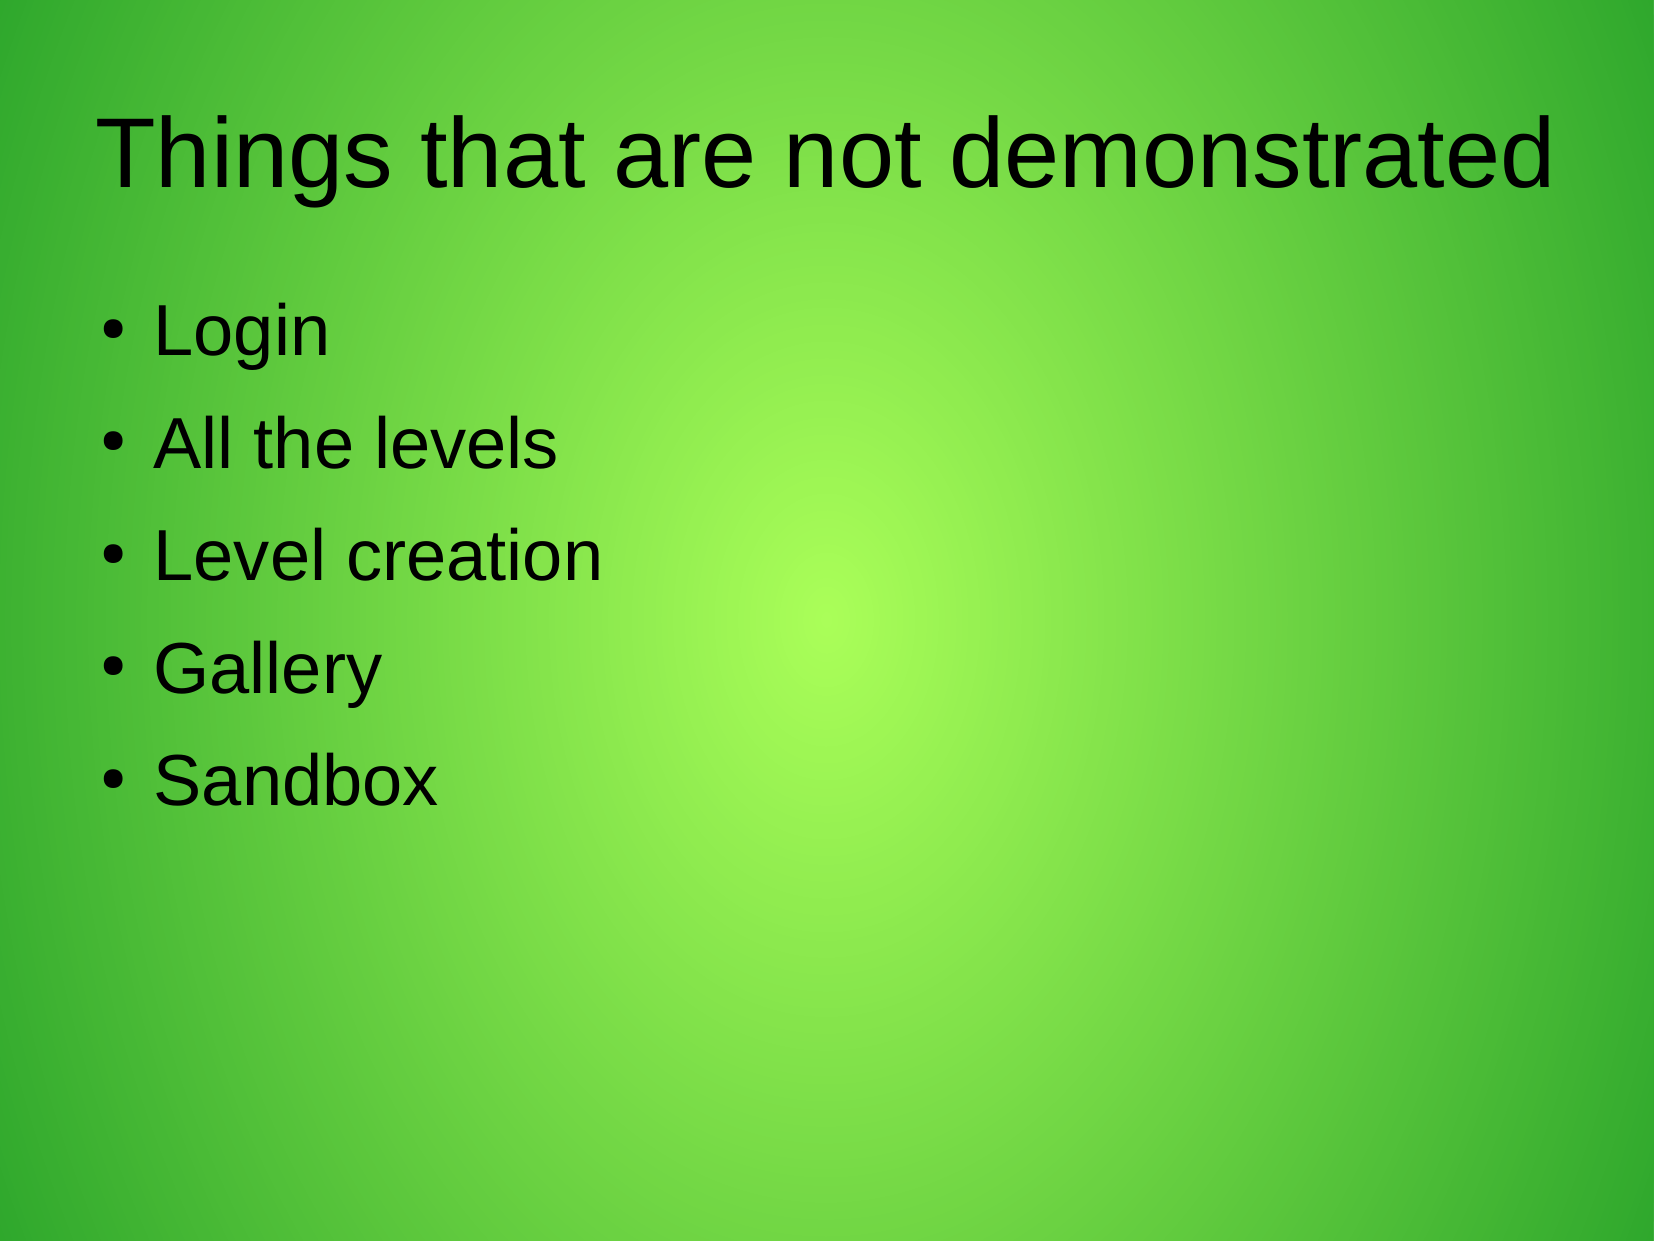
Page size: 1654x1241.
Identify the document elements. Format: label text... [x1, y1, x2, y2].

list Login All the levels Level creation Gallery Sandbox [82, 290, 1571, 1010]
title Things that are not demonstrated [82, 49, 1571, 257]
